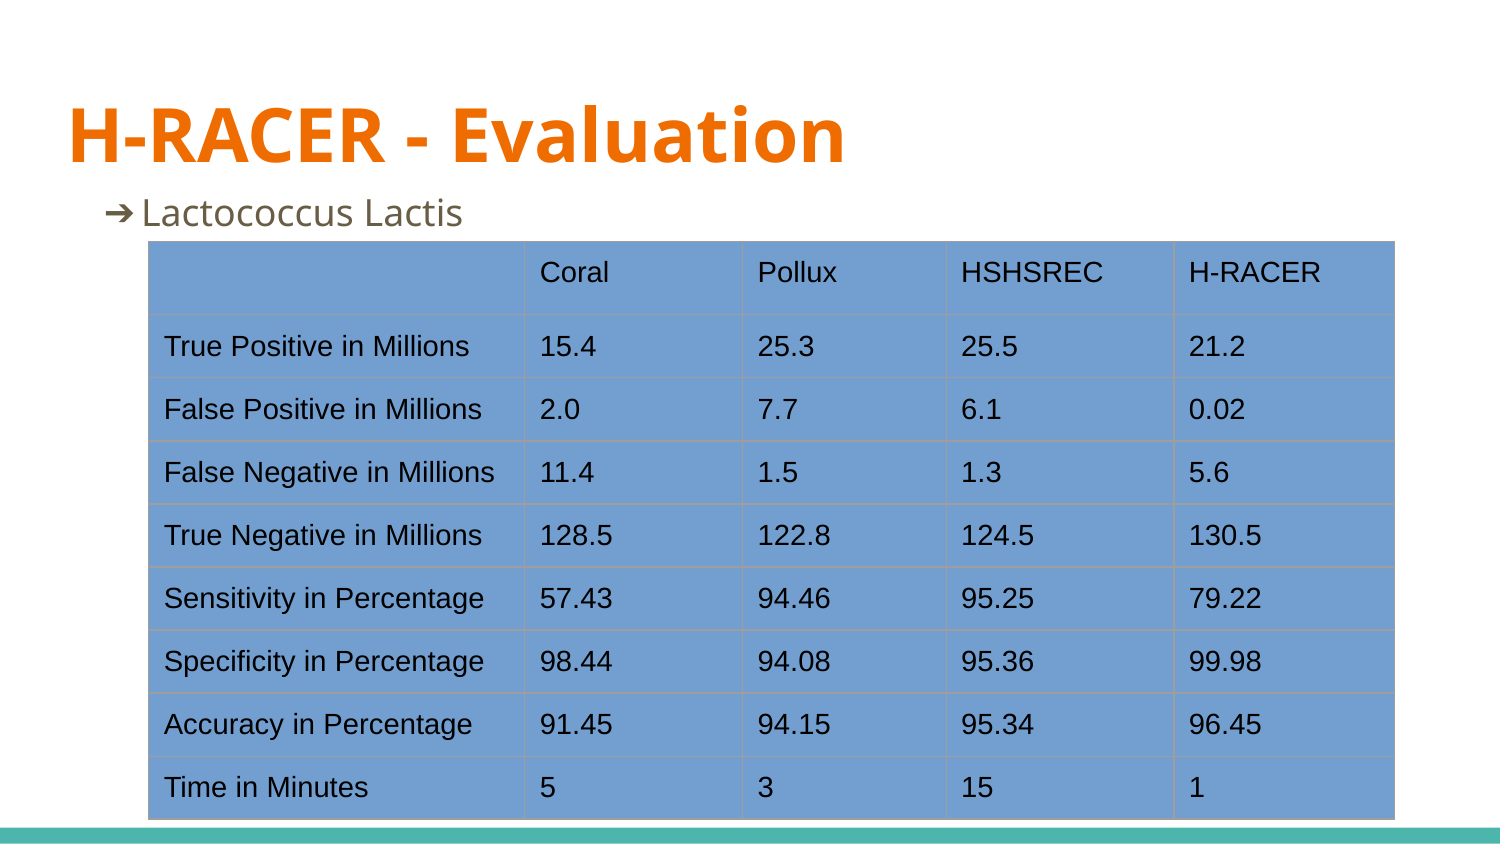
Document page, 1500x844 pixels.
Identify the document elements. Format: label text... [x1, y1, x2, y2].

table_header H-RACER [1175, 242, 1394, 314]
table_cell 124.5 [947, 505, 1173, 566]
table_header [149, 242, 524, 314]
table_cell 91.45 [525, 694, 742, 756]
table_cell 95.34 [947, 694, 1173, 756]
table_cell 130.5 [1175, 505, 1394, 566]
table_cell 1.3 [947, 442, 1173, 503]
table_header HSHSREC [947, 242, 1173, 314]
title H-RACER - Evaluation [51, 72, 1449, 173]
table_cell 6.1 [947, 378, 1173, 440]
table_cell 57.43 [525, 568, 742, 629]
table_cell 25.3 [743, 315, 946, 377]
table_cell 79.22 [1175, 568, 1394, 629]
table_cell 0.02 [1175, 378, 1394, 440]
table_cell Sensitivity in Percentage [149, 568, 524, 629]
table_header Pollux [743, 242, 946, 314]
table_cell 1.5 [743, 442, 946, 503]
table_cell True Positive in Millions [149, 315, 524, 377]
table_cell 25.5 [947, 315, 1173, 377]
table_cell False Positive in Millions [149, 378, 524, 440]
table_cell Accuracy in Percentage [149, 694, 524, 756]
table_cell True Negative in Millions [149, 505, 524, 566]
table_cell 3 [743, 757, 946, 818]
table_cell 5.6 [1175, 442, 1394, 503]
table_cell 94.15 [743, 694, 946, 756]
table_cell 21.2 [1175, 315, 1394, 377]
table_cell 96.45 [1175, 694, 1394, 756]
table_cell 94.08 [743, 631, 946, 692]
table_cell 5 [525, 757, 742, 818]
list Lactococcus Lactis [51, 173, 1449, 716]
table_cell 2.0 [525, 378, 742, 440]
table_cell 1 [1175, 757, 1394, 818]
table_cell 122.8 [743, 505, 946, 566]
table_cell 99.98 [1175, 631, 1394, 692]
table_cell 95.36 [947, 631, 1173, 692]
table_header Coral [525, 242, 742, 314]
table_cell 94.46 [743, 568, 946, 629]
table_cell False Negative in Millions [149, 442, 524, 503]
table_cell 15 [947, 757, 1173, 818]
table_cell 7.7 [743, 378, 946, 440]
table_cell 95.25 [947, 568, 1173, 629]
table_cell 11.4 [525, 442, 742, 503]
table_cell Time in Minutes [149, 757, 524, 818]
table_cell 128.5 [525, 505, 742, 566]
table_cell 15.4 [525, 315, 742, 377]
table_cell Specificity in Percentage [149, 631, 524, 692]
table_cell 98.44 [525, 631, 742, 692]
